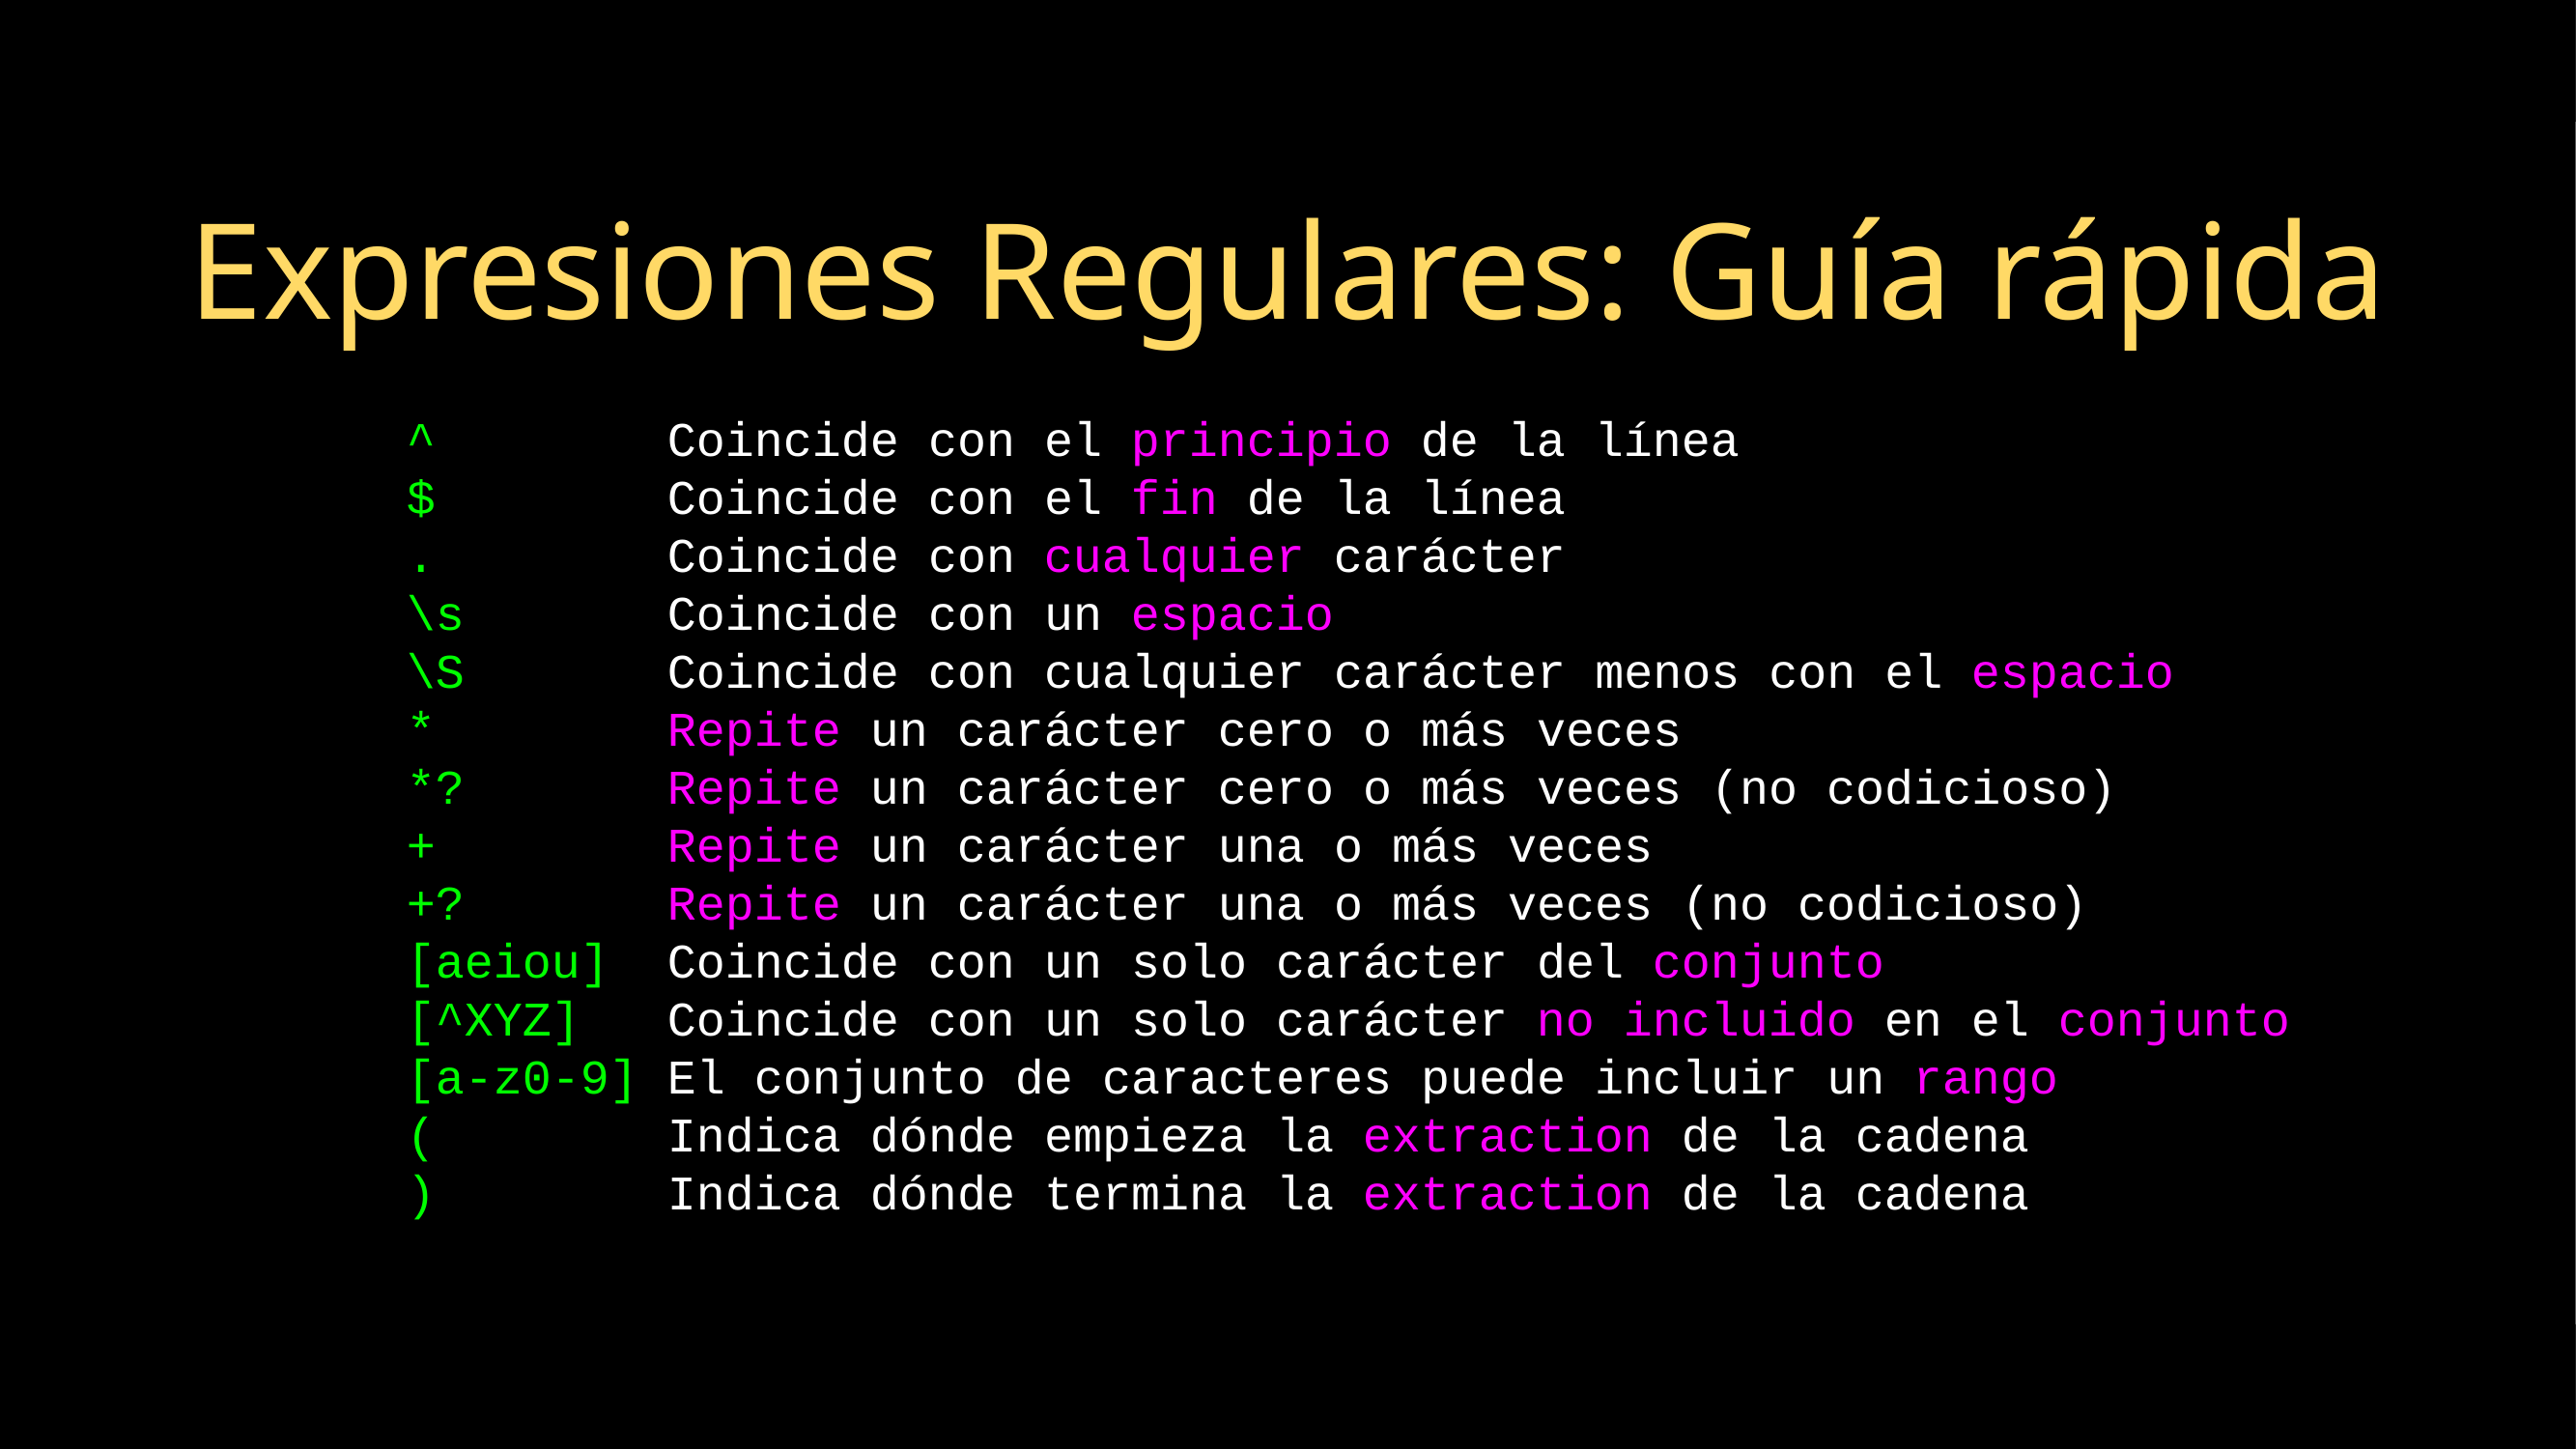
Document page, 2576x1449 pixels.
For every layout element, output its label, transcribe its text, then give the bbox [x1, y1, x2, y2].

title Expresiones Regulares: Guía rápida [0, 128, 2576, 403]
text_box ^ Coincide con el principio de la línea $ Coincide con el fin de la línea . Coincide con cualquier carácter \s Coincide con un espacio \S Coincide con cualquier carácter menos con el espacio * Repite un carácter cero o más veces *? Repite un carácter cero o más veces (no codicioso) + Repite un carácter una o más veces +? Repite un carácter una o más veces (no codicioso) [aeiou] Coincide con un solo carácter del conjunto [^XYZ] Coincide con un solo carácter no incluido en el conjunto [a-z0-9] El conjunto de caracteres puede incluir un rango ( Indica dónde empieza la extraction de la cadena ) Indica dónde termina la extraction de la cadena [406, 402, 2396, 1226]
